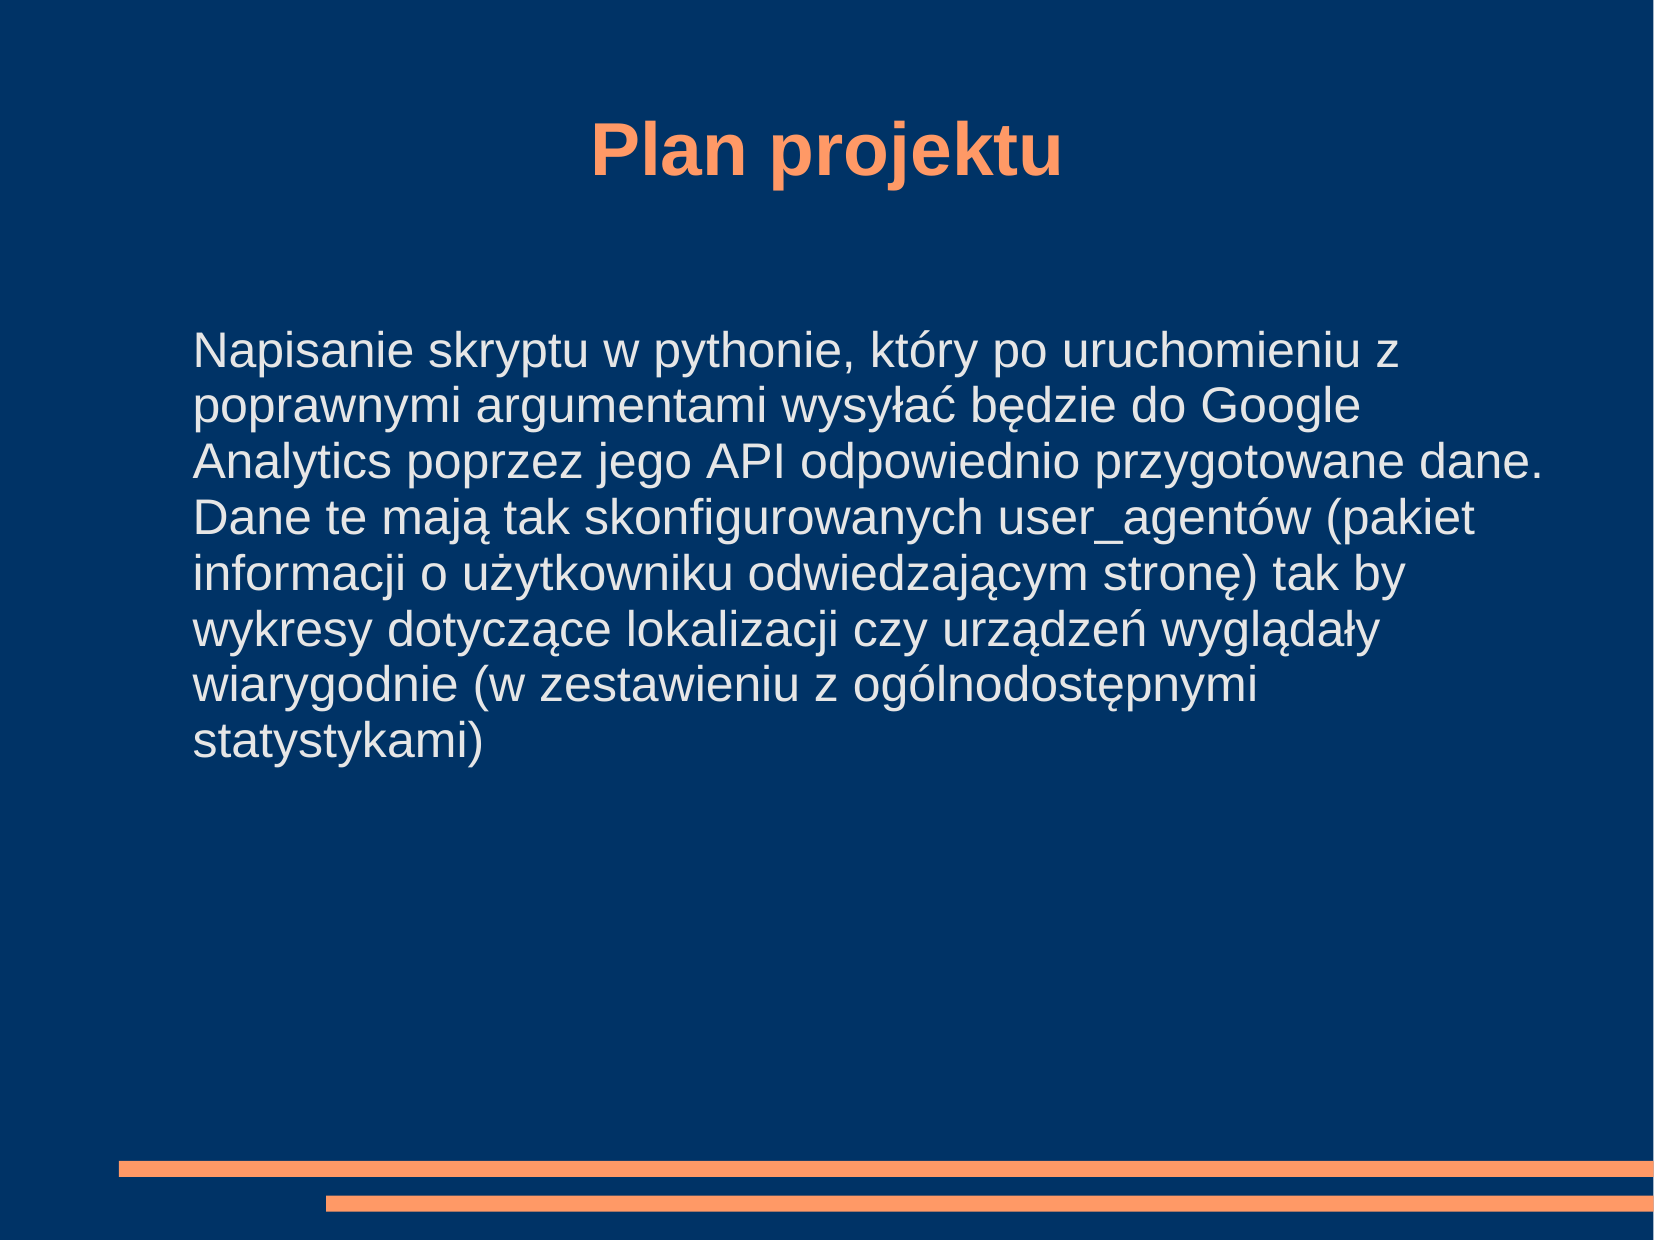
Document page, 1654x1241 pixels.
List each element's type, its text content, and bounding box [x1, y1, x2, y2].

title Plan projektu [121, 46, 1534, 254]
list Napisanie skryptu w pythonie, który po uruchomieniu z poprawnymi argumentami wysyłać będzie do Google Analytics poprzez jego API odpowiednio przygotowane dane. Dane te mają tak skonfigurowanych user_agentów (pakiet informacji o użytkowniku odwiedzającym stronę) tak by wykresy dotyczące lokalizacji czy urządzeń wyglądały wiarygodnie (w zestawieniu z ogólnodostępnymi statystykami) [121, 322, 1561, 1132]
